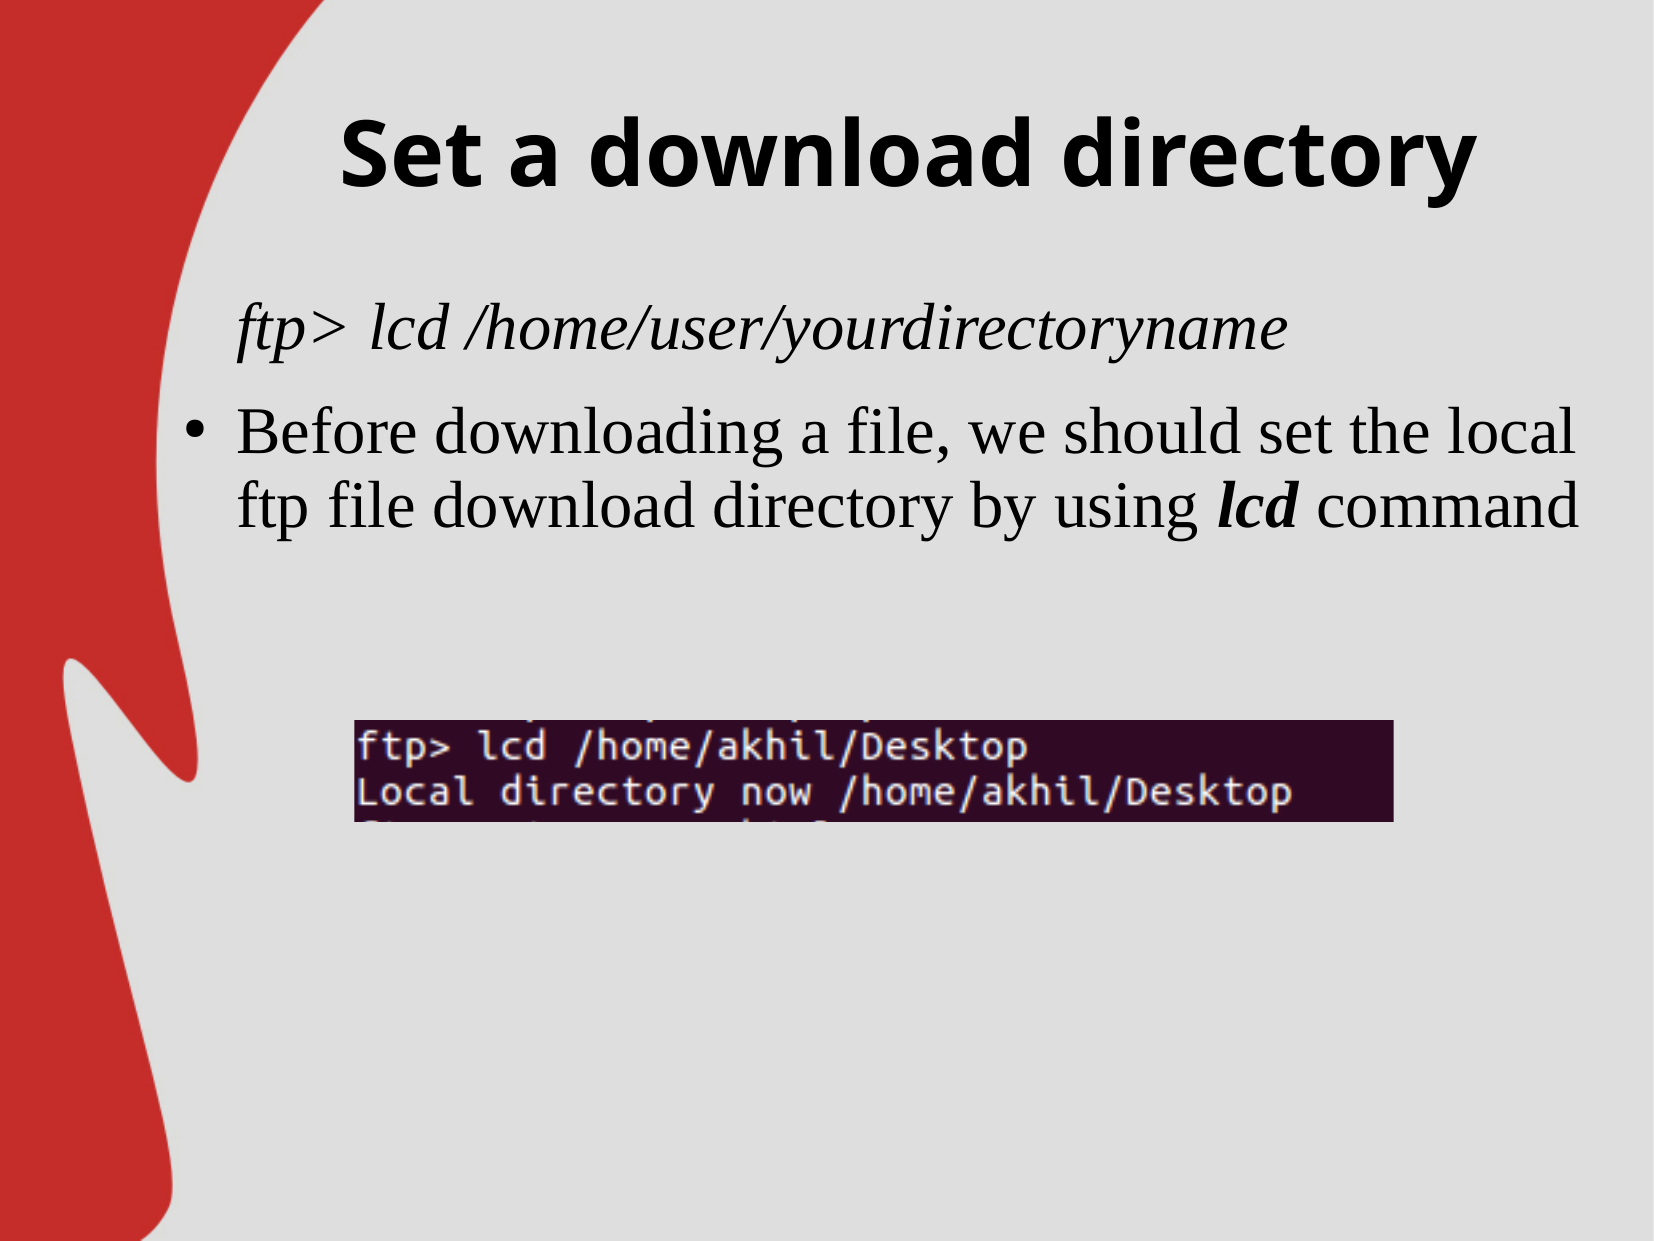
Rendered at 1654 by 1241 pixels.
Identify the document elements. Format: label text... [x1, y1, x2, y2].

title Set a download directory [165, 47, 1654, 255]
picture [354, 720, 1394, 822]
picture [0, 0, 1654, 1241]
list ftp> lcd /home/user/yourdirectoryname Before downloading a file, we should set the local ftp file download directory by using lcd command [165, 290, 1654, 1010]
